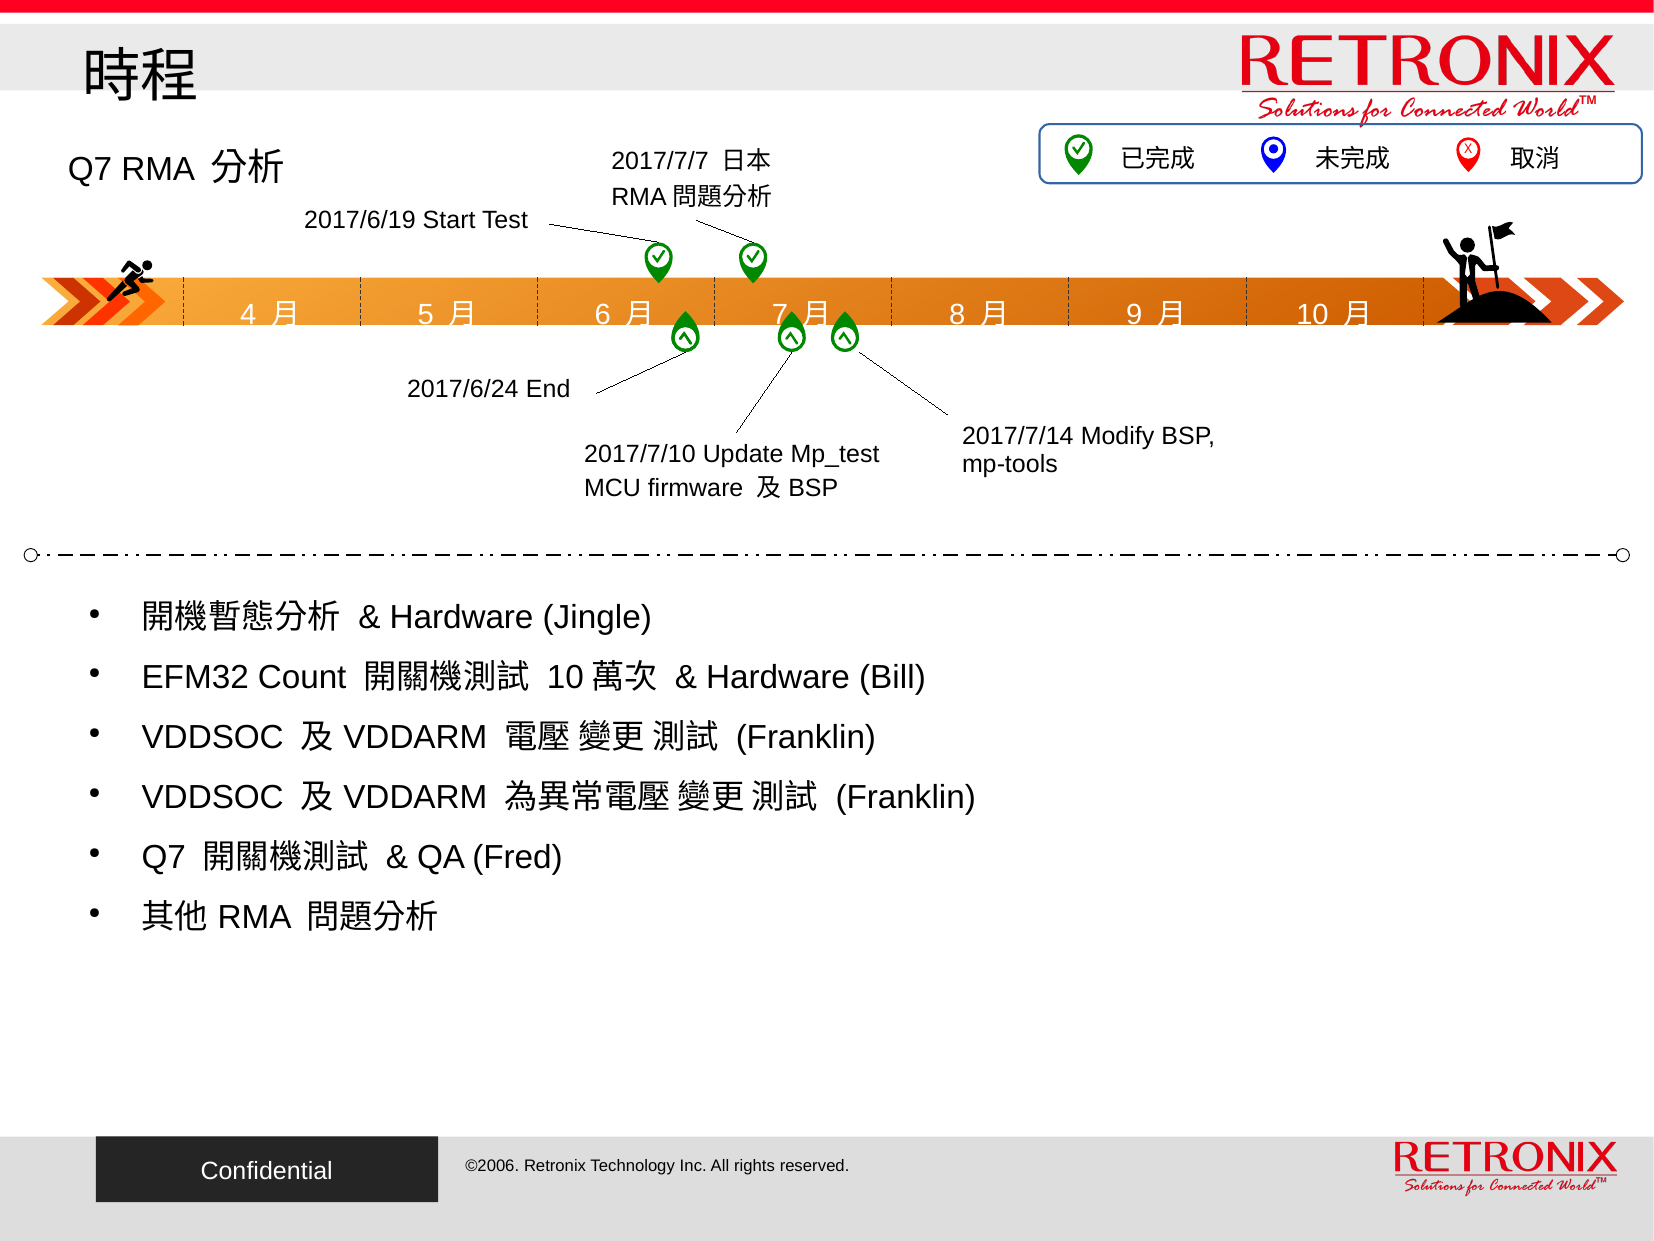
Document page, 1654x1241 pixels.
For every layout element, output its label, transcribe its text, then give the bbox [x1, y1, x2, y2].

text_box 2017/7/14 Modify BSP, mp-tools [947, 414, 1282, 486]
text_box 2017/7/10 Update Mp_test MCU firmware 及BSP [569, 432, 904, 514]
picture [1391, 1139, 1621, 1198]
picture [670, 310, 701, 353]
list 開機暫態分析 & Hardware (Jingle) EFM32 Count 開關機測試 10萬次 & Hardware (Bill) VDDSOC 及VDDARM 電壓 變更 測試 (Franklin) VDDSOC 及VDDARM 為異常電壓 變更 測試 (Franklin) Q7 開關機測試 & QA (Fred) 其他RMA 問題分析 [70, 590, 1583, 1087]
picture [1260, 136, 1287, 174]
text_box 10 月 [1281, 283, 1388, 337]
text_box 2017/6/24 End [392, 367, 597, 420]
text_box 已完成 [1106, 130, 1211, 179]
text_box 5 月 [402, 283, 493, 337]
text_box 8 月 [934, 283, 1025, 337]
text_box [1576, 277, 1625, 326]
text_box 2017/6/19 Start Test [289, 198, 550, 251]
picture [1063, 134, 1094, 176]
picture [830, 310, 860, 353]
text_box Q7 RMA 分析 [53, 129, 301, 194]
text_box 4 月 [225, 283, 316, 337]
text_box [769, 277, 1435, 325]
text_box 7 月 [757, 283, 848, 337]
text_box 2017/7/7 日本RMA問題分析 [596, 133, 798, 214]
picture [1455, 137, 1482, 173]
picture [738, 242, 769, 284]
picture [1235, 31, 1621, 123]
picture [1235, 126, 1621, 130]
text_box 6 月 [579, 283, 670, 337]
text_box [41, 277, 643, 326]
title 時程 [82, 23, 1205, 119]
picture [776, 310, 807, 353]
text_box [1554, 277, 1589, 326]
picture [106, 259, 155, 302]
text_box 未完成 [1300, 130, 1406, 179]
text_box 取消 [1495, 130, 1576, 179]
text_box [670, 277, 757, 325]
text_box 9 月 [1111, 283, 1202, 337]
picture [643, 242, 674, 284]
picture [1435, 212, 1554, 331]
